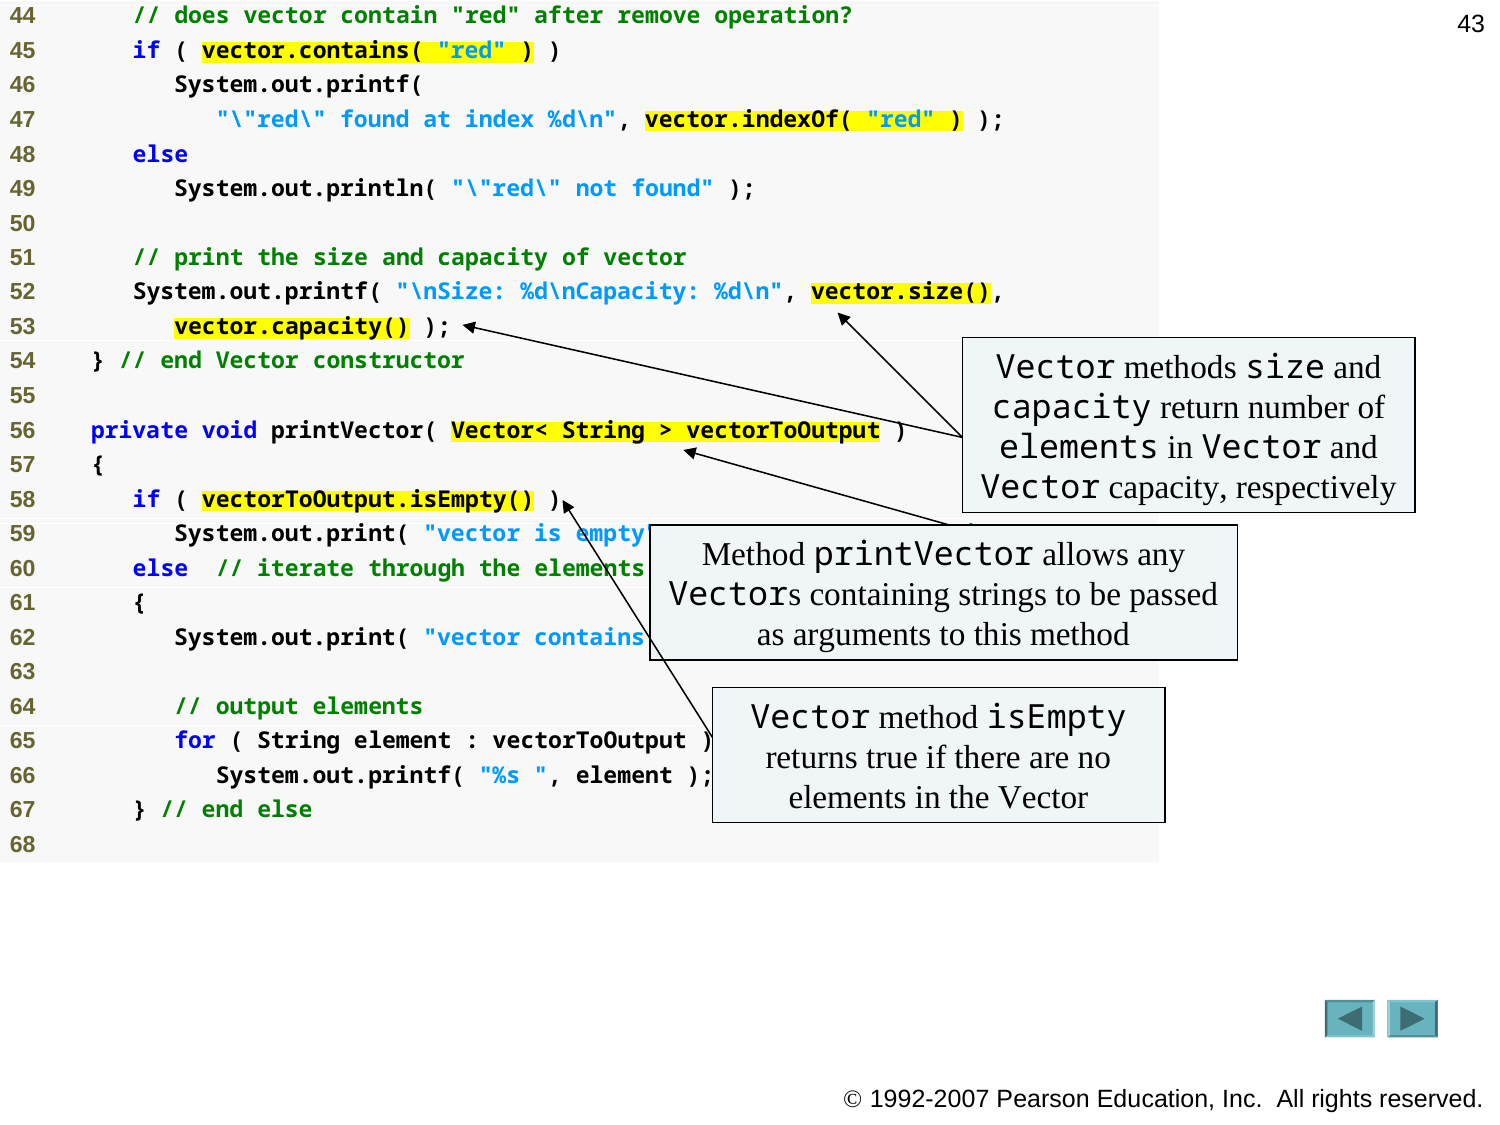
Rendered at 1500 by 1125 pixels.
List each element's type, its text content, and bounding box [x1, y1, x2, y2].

text_box Vector method isEmpty returns true if there are no elements in the Vector [712, 687, 1165, 823]
text_box Vector methods size and capacity return number of elements in Vector and Vector capacity, respectively [962, 337, 1415, 513]
chart [666, 661, 1163, 733]
chart [0, 0, 1163, 892]
text_box Method printVector allows any Vectors containing strings to be passed as arguments to this method [650, 524, 1238, 661]
text_box <number> [1163, 0, 1500, 79]
